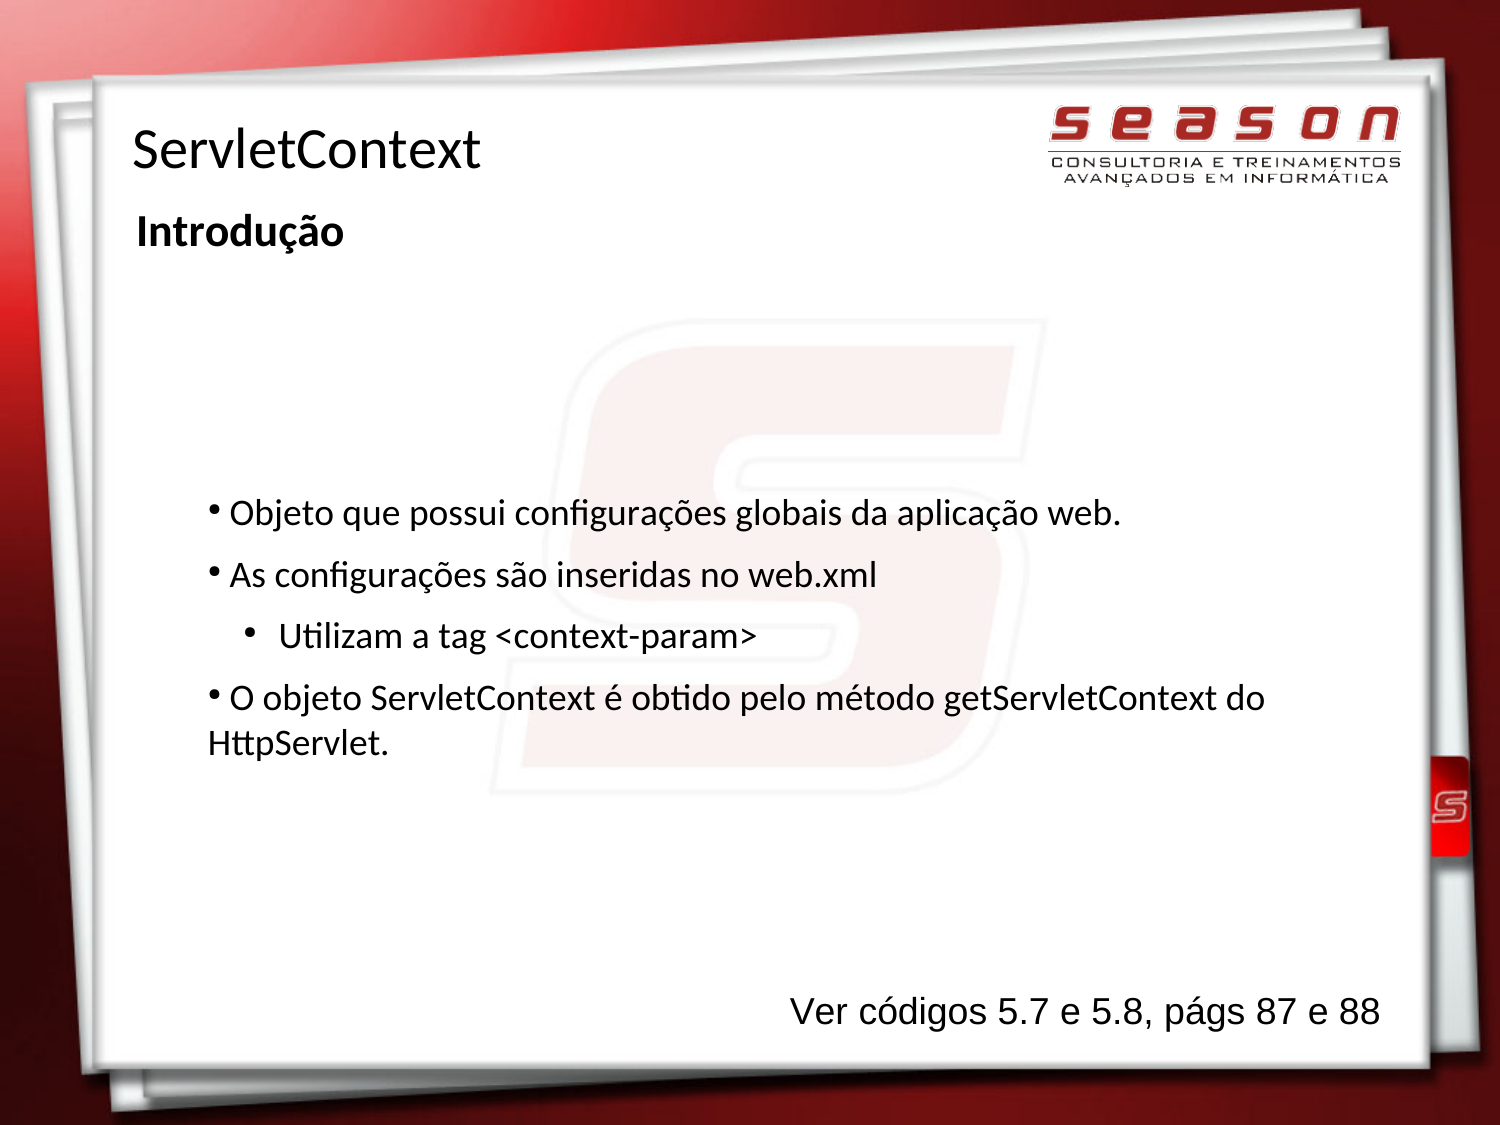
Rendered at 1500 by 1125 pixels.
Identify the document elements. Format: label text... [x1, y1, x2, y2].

picture [0, 0, 1500, 1125]
text_box Ver códigos 5.7 e 5.8, págs 87 e 88 [708, 979, 1396, 1040]
title ServletContext [118, 33, 1394, 257]
text_box Introdução [119, 200, 1240, 256]
text_box Objeto que possui configurações globais da aplicação web. As configurações são inseridas no web.xml Utilizam a tag <context-param> O objeto ServletContext é obtido pelo método getServletContext do HttpServlet. [207, 357, 1328, 894]
